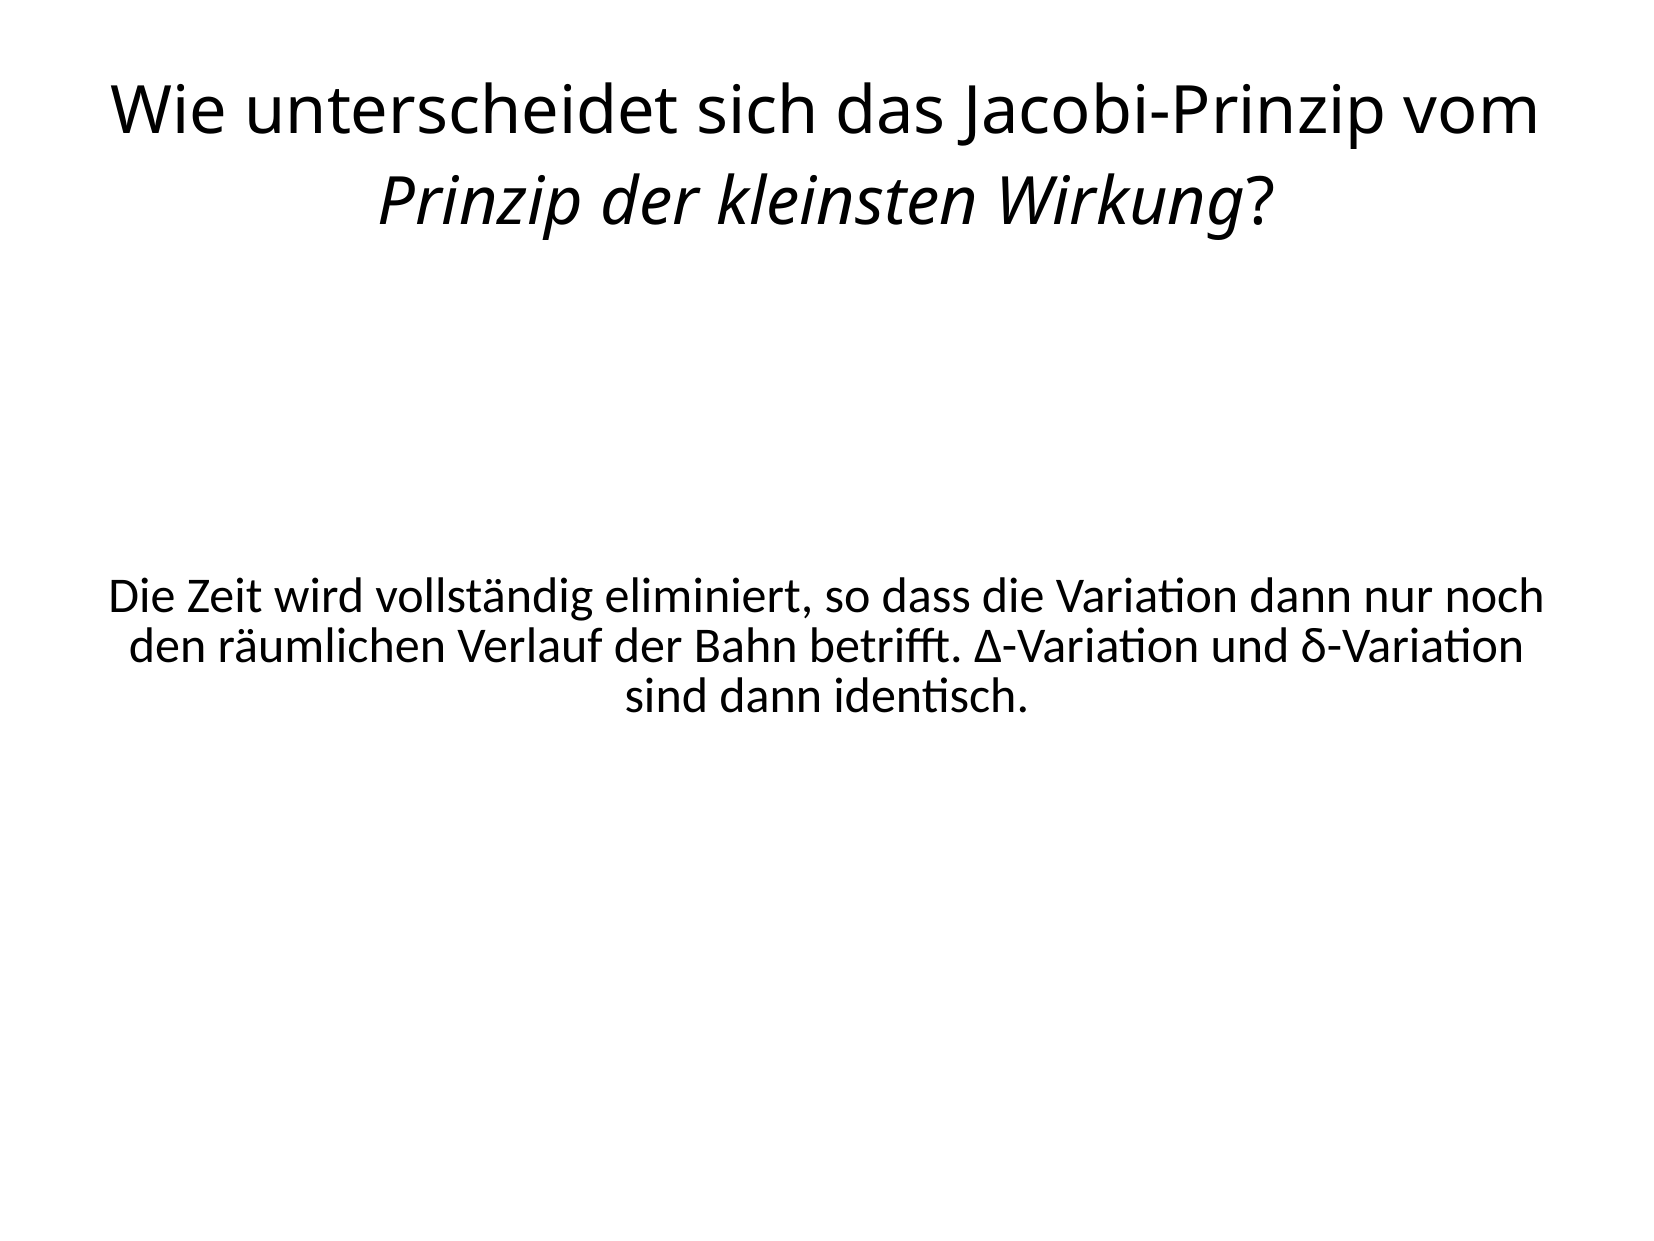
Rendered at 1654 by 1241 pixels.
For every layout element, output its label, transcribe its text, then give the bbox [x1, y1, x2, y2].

title Wie unterscheidet sich das Jacobi-Prinzip vom Prinzip der kleinsten Wirkung? [82, 49, 1571, 257]
subtitle Die Zeit wird vollständig eliminiert, so dass die Variation dann nur noch den räumlichen Verlauf der Bahn betrifft. Δ-Variation und δ-Variation sind dann identisch. [82, 290, 1571, 1010]
